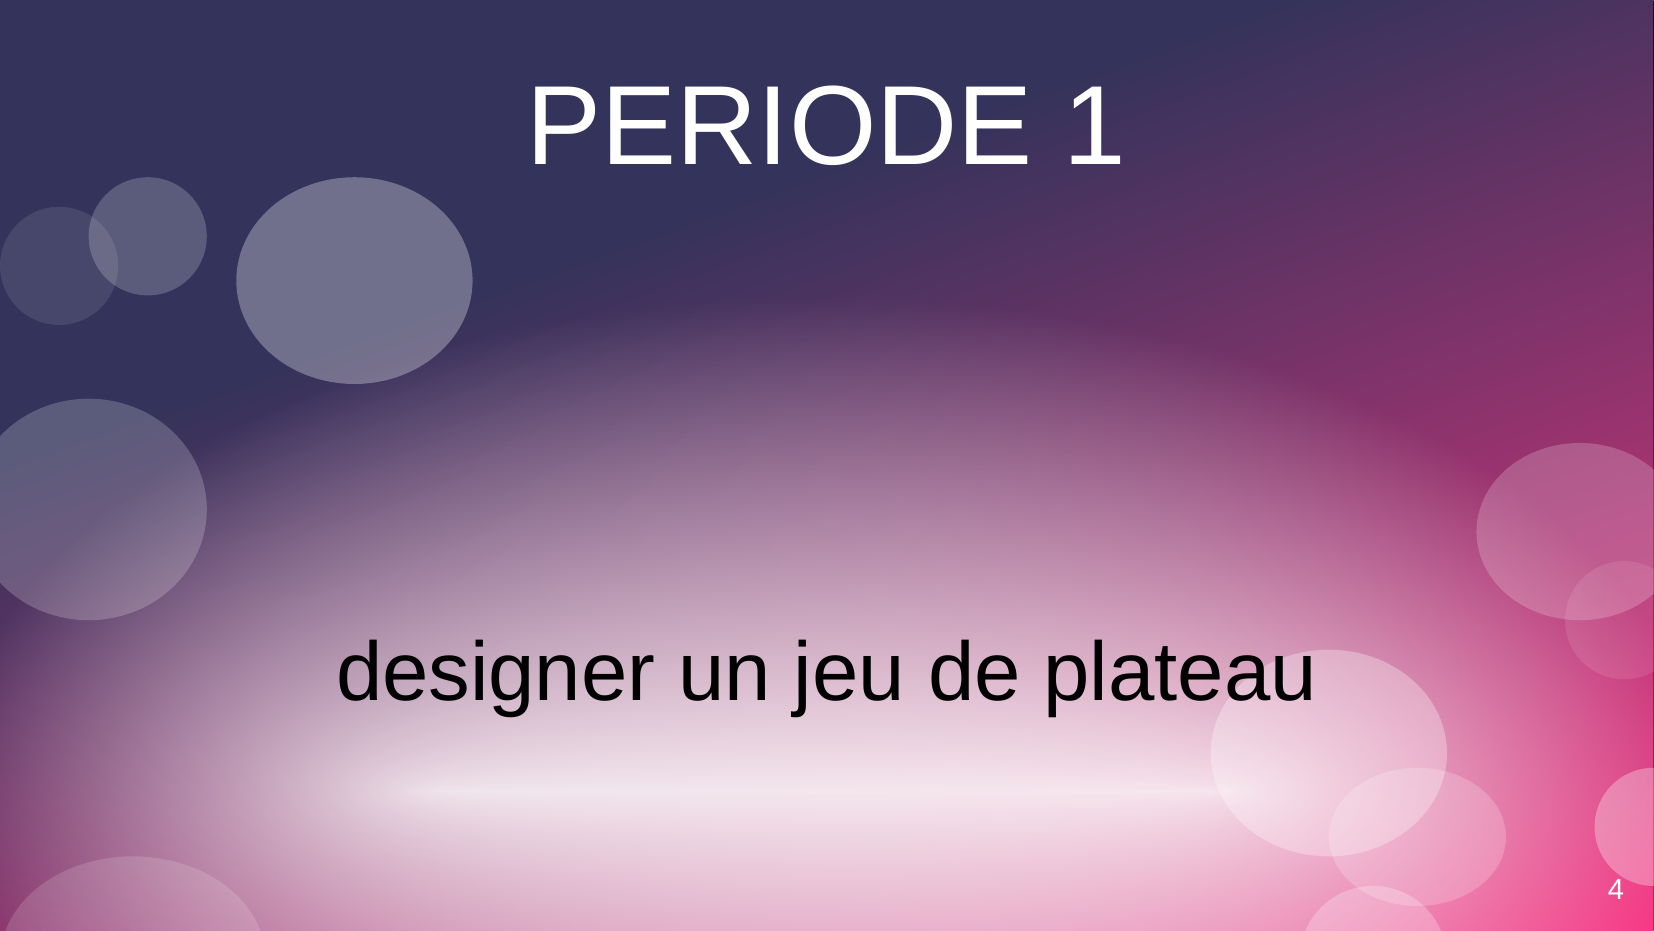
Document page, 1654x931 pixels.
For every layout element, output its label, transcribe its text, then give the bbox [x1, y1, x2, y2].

title PERIODE 1 [88, 44, 1565, 207]
title designer un jeu de plateau [88, 590, 1565, 753]
